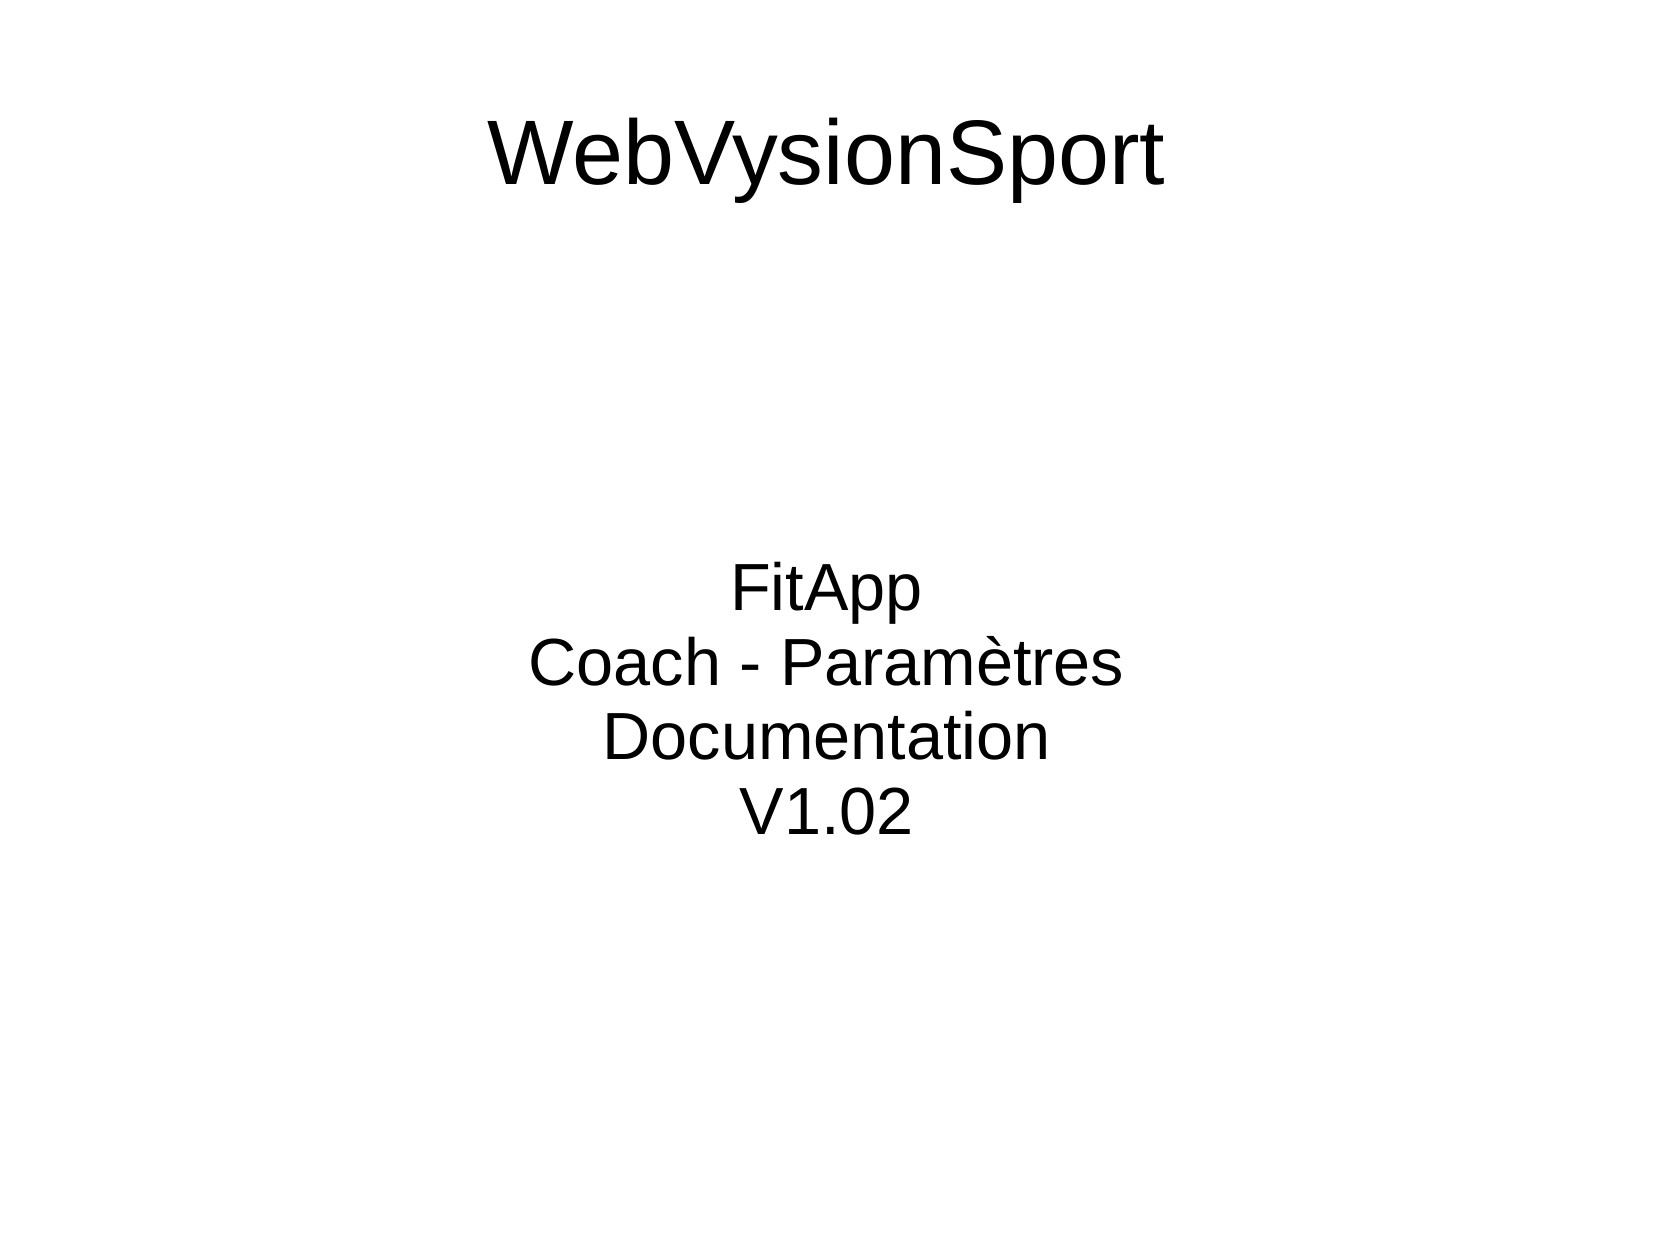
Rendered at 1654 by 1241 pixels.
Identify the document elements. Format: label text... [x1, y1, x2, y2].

title WebVysionSport [82, 49, 1571, 257]
subtitle FitApp Coach - Paramètres Documentation V1.02 [82, 290, 1571, 1109]
